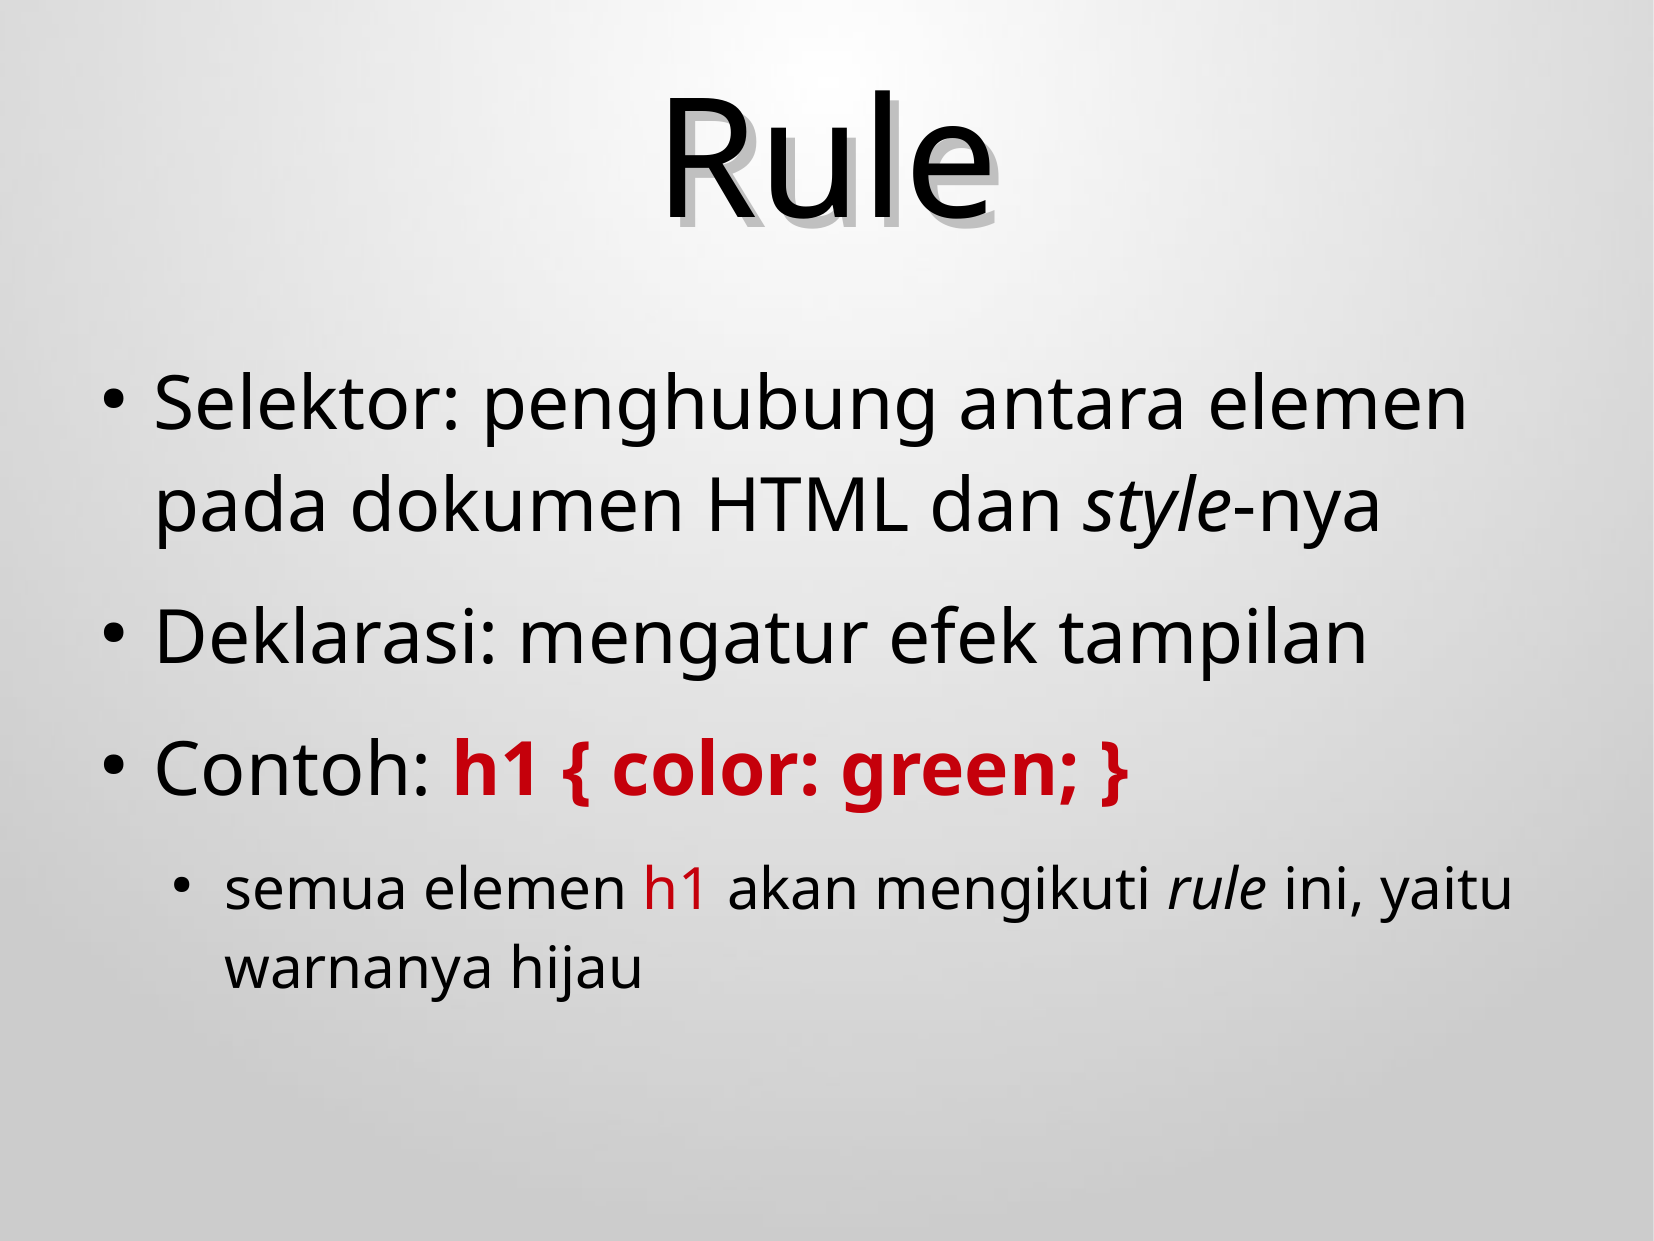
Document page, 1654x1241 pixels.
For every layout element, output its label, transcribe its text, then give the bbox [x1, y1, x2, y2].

list Selektor: penghubung antara elemen pada dokumen HTML dan style-nya Deklarasi: mengatur efek tampilan Contoh: h1 { color: green; } semua elemen h1 akan mengikuti rule ini, yaitu warnanya hijau [82, 349, 1571, 1168]
title Rule [82, 49, 1571, 257]
picture [0, 0, 1654, 1241]
